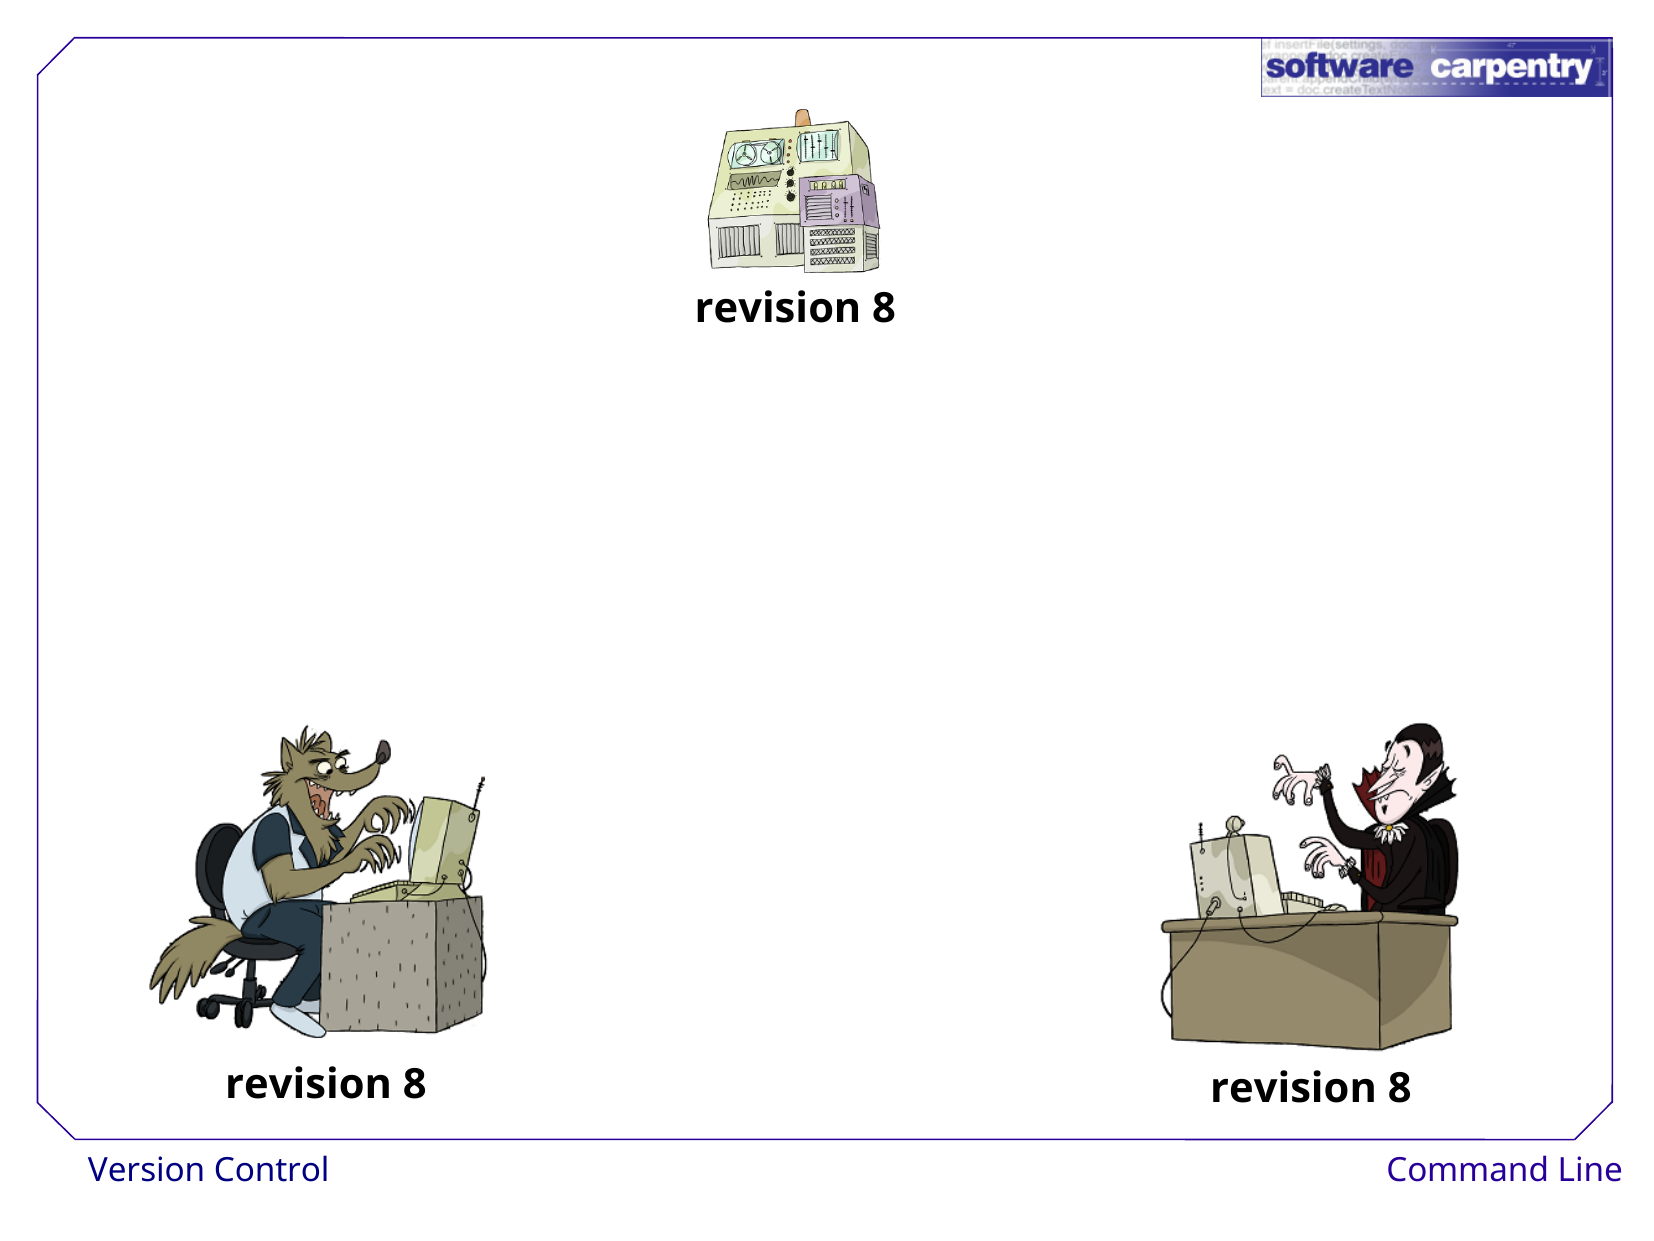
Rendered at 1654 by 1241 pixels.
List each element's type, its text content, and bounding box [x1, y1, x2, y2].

text_box revision 8 [1195, 1057, 1427, 1120]
picture [137, 705, 516, 1069]
picture [1261, 39, 1613, 97]
picture [688, 90, 903, 277]
text_box revision 8 [679, 277, 912, 340]
picture [1148, 695, 1474, 1067]
text_box revision 8 [210, 1053, 442, 1116]
